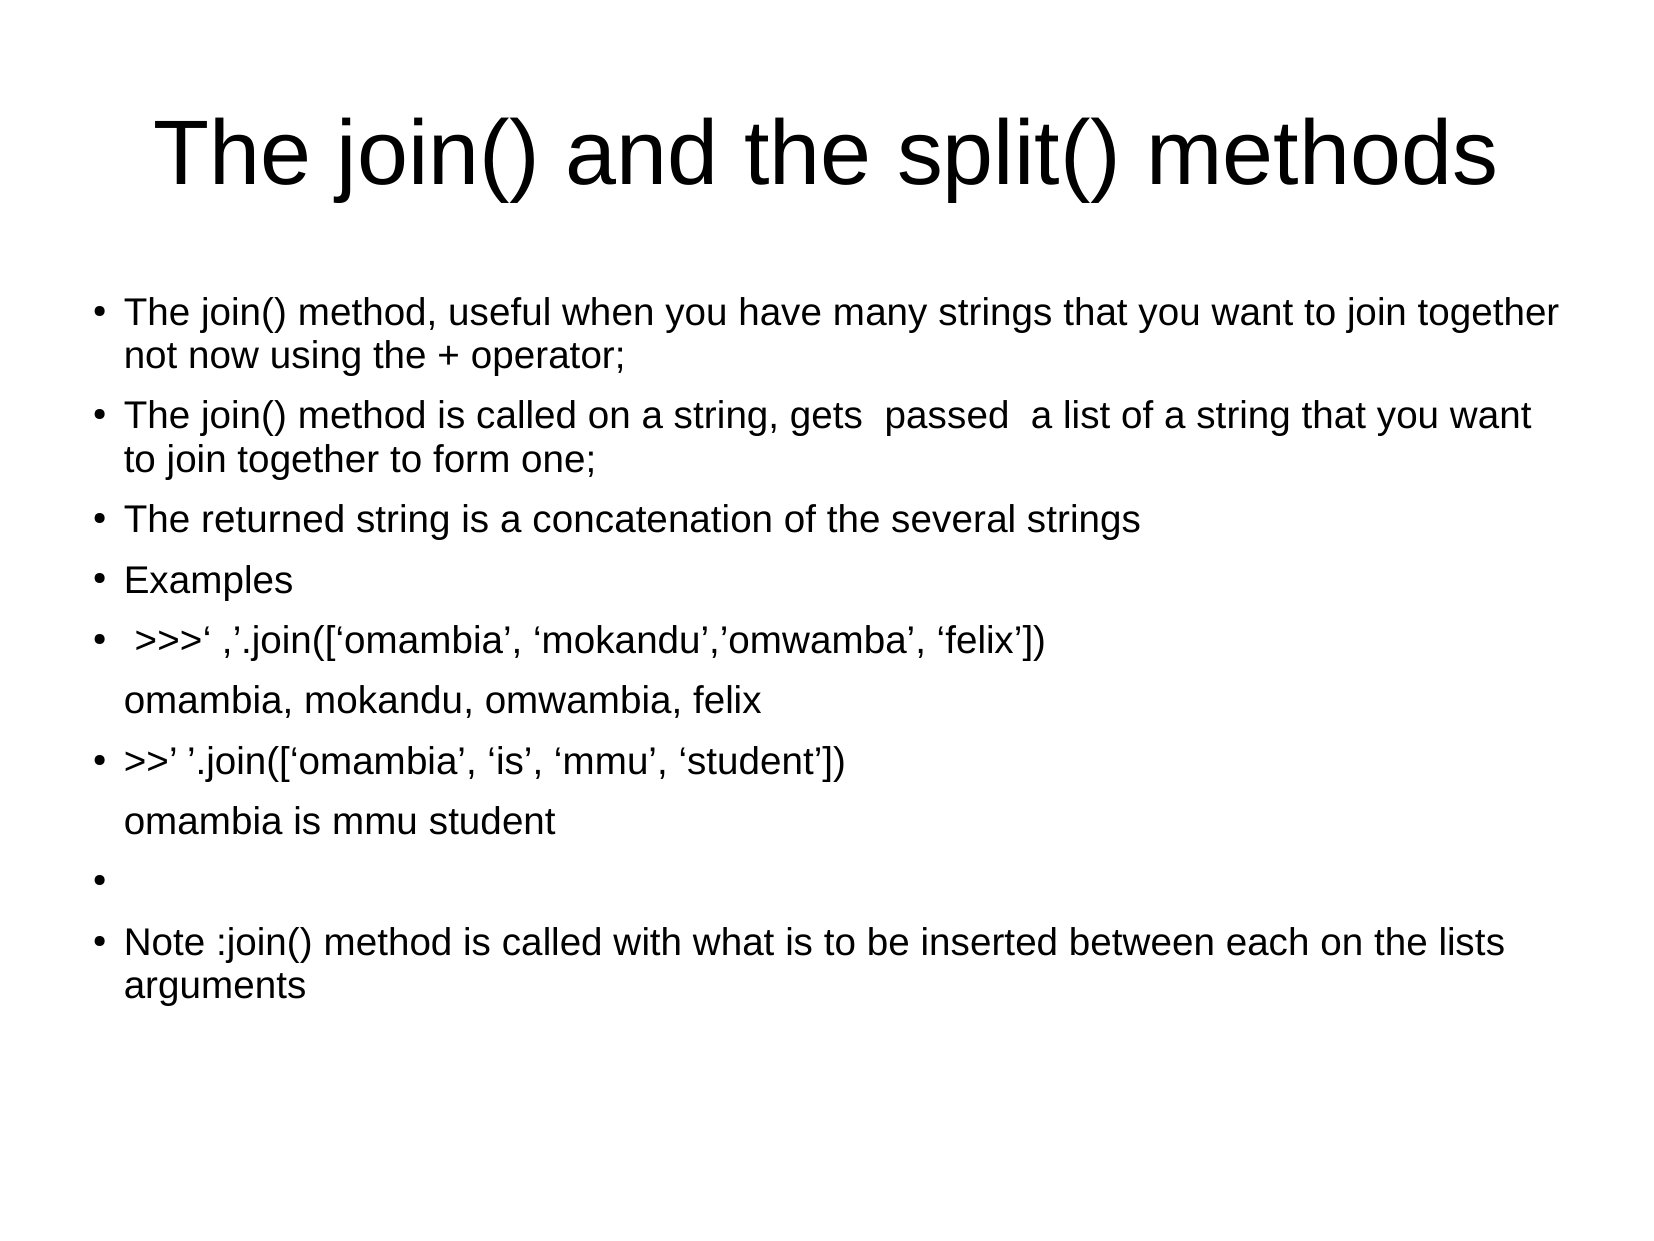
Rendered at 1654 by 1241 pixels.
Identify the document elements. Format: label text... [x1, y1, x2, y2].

list The join() method, useful when you have many strings that you want to join together not now using the + operator; The join() method is called on a string, gets passed a list of a string that you want to join together to form one; The returned string is a concatenation of the several strings Examples >>>‘ ,’.join([‘omambia’, ‘mokandu’,’omwamba’, ‘felix’]) omambia, mokandu, omwambia, felix >>’ ’.join([‘omambia’, ‘is’, ‘mmu’, ‘student’]) omambia is mmu student Note :join() method is called with what is to be inserted between each on the lists arguments [82, 290, 1571, 1010]
title The join() and the split() methods [82, 49, 1571, 257]
